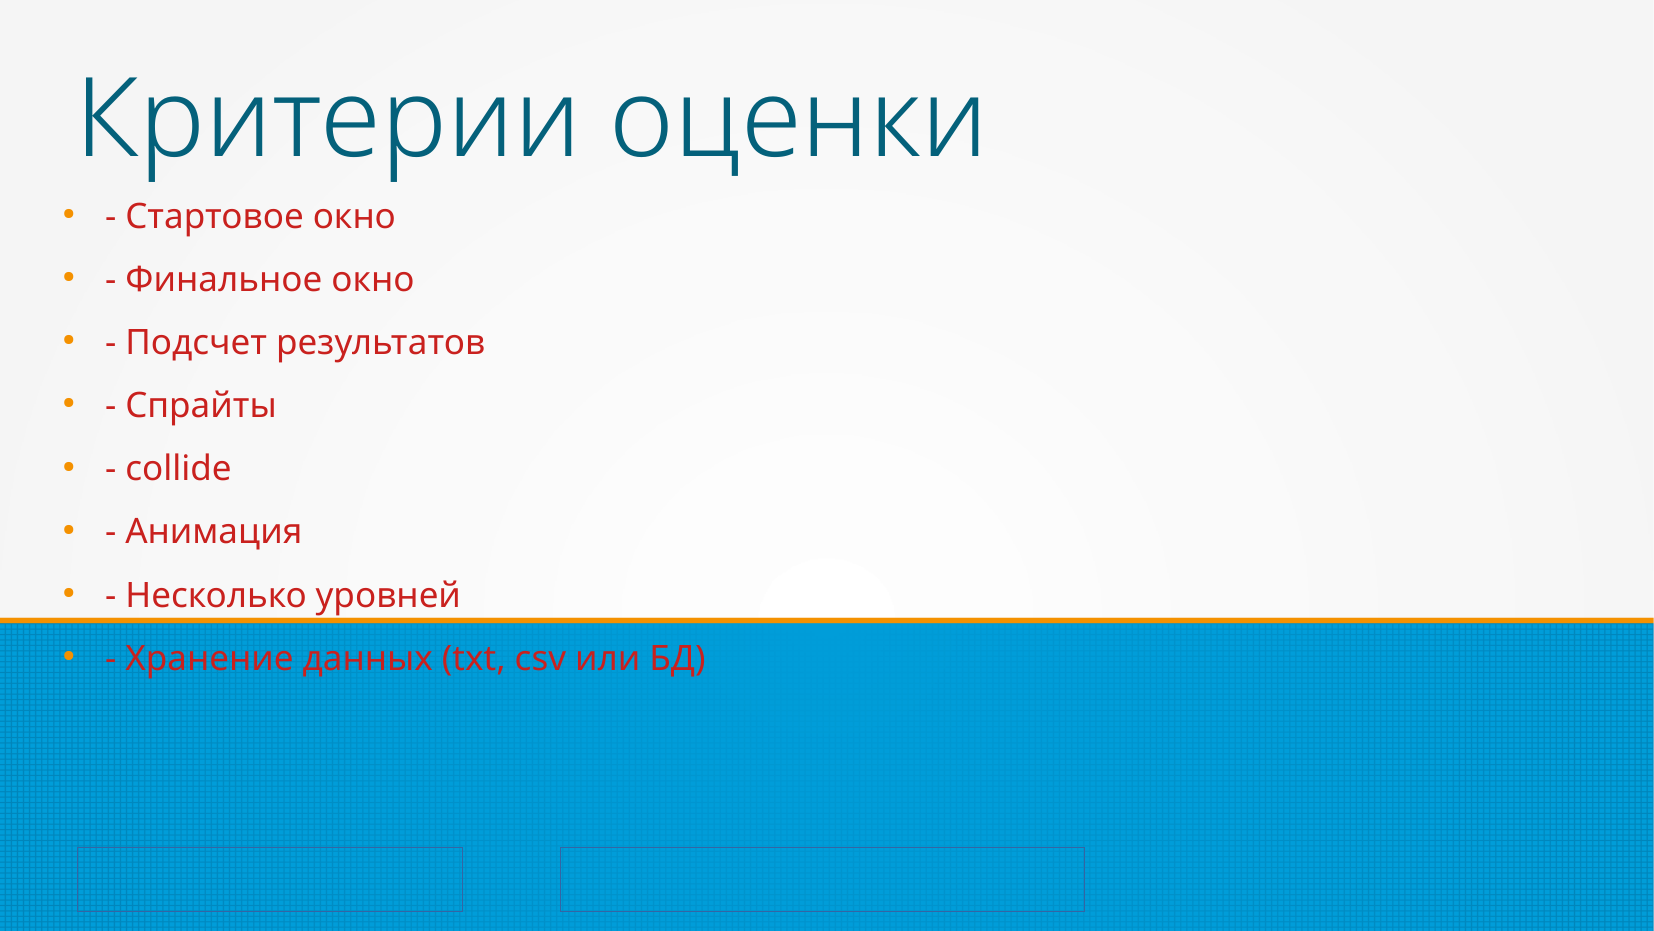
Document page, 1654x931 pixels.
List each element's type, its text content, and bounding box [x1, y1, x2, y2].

picture [0, 0, 1654, 623]
list - Стартовое окно - Финальное окно - Подсчет результатов - Спрайты - collide - Анимация - Несколько уровней - Хранение данных (txt, csv или БД) [48, 190, 1536, 686]
title Критерии оценки [75, 37, 1004, 189]
